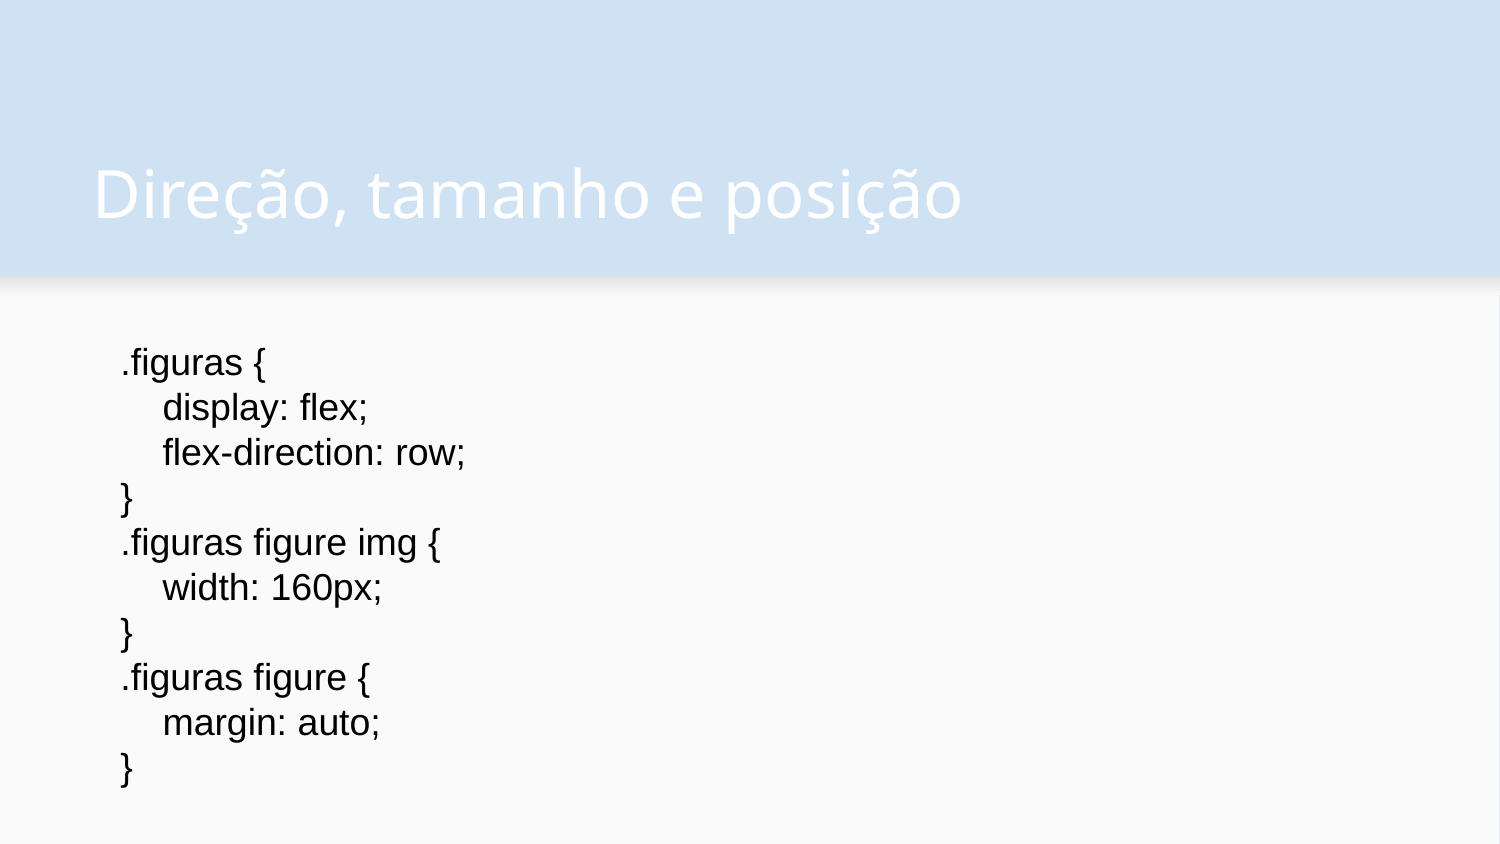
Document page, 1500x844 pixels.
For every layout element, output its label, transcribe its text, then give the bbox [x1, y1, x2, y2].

title Direção, tamanho e posição [77, 121, 1427, 248]
list .figuras { display: flex; flex-direction: row; } .figuras figure img { width: 160px; } .figuras figure { margin: auto; } [0, 323, 1300, 768]
